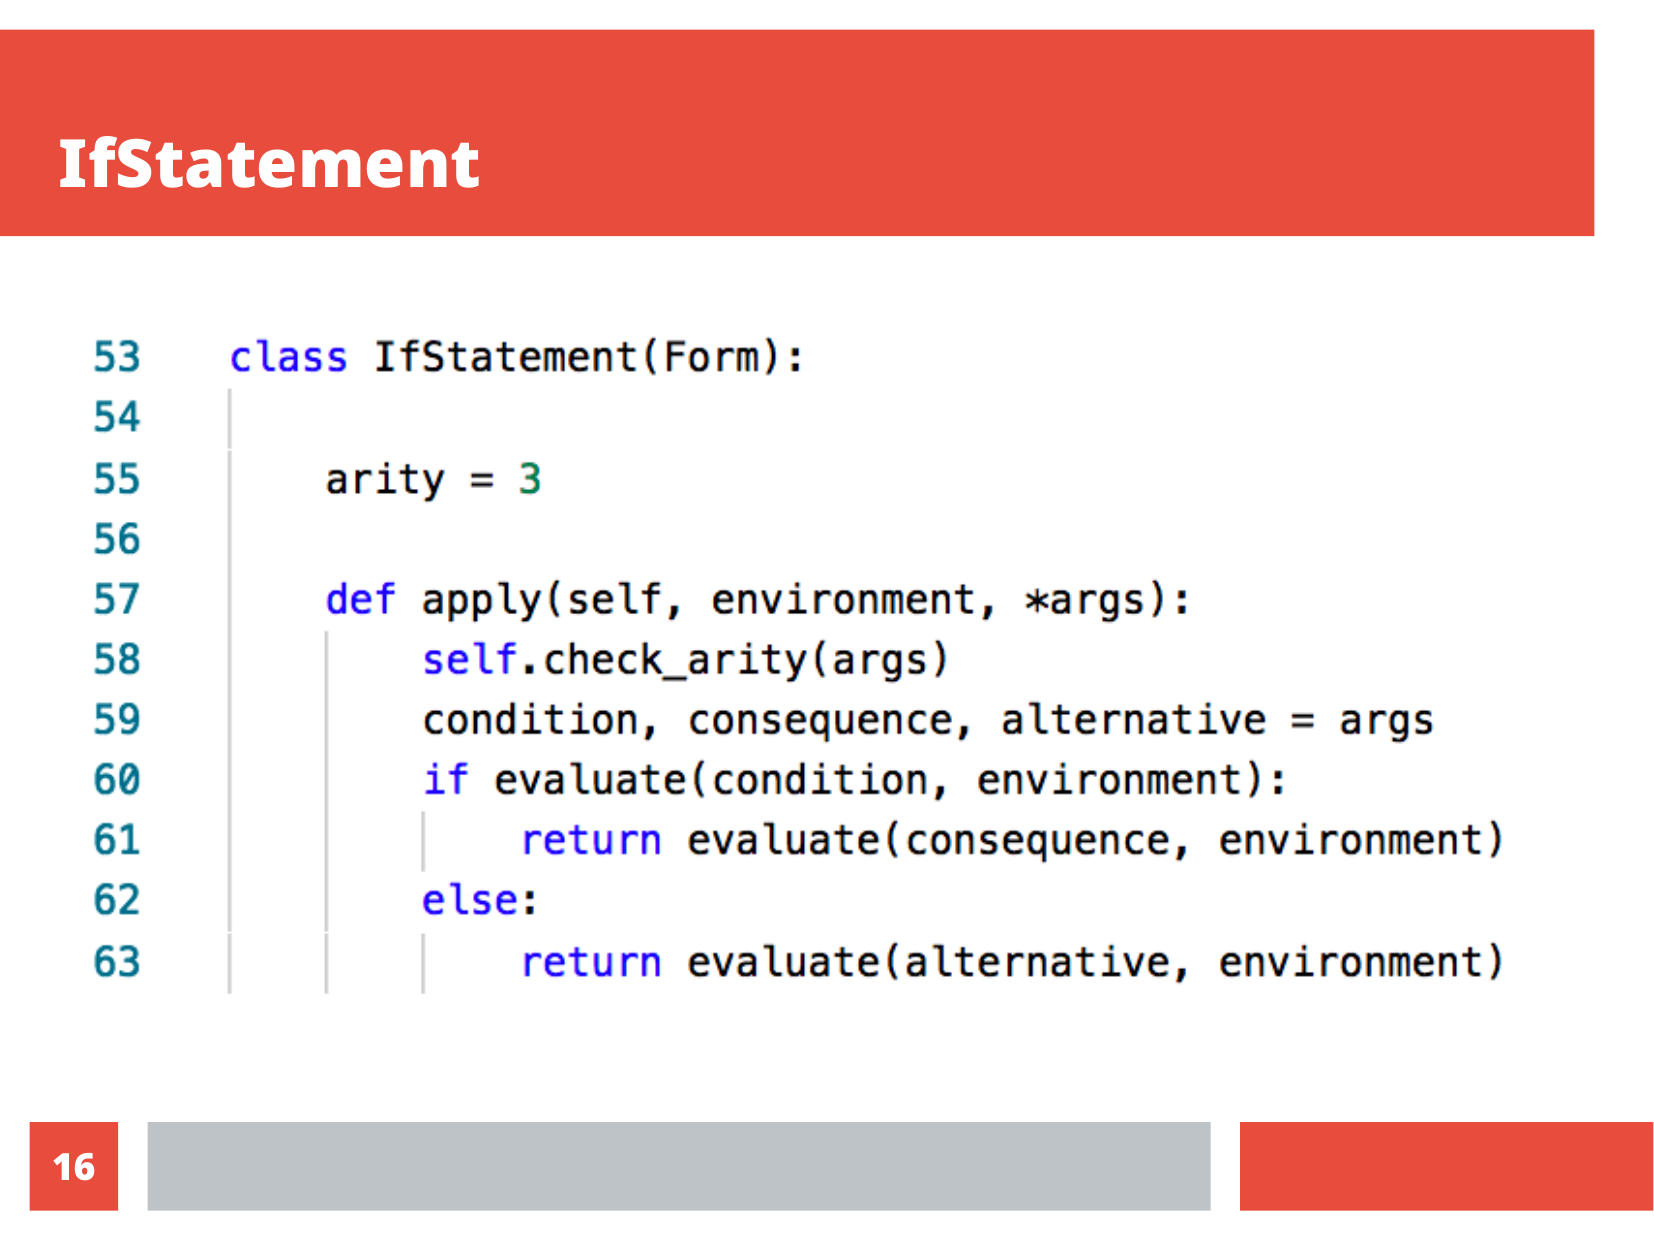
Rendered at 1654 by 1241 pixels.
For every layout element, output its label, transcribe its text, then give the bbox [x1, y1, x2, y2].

title IfStatement [59, 59, 1595, 207]
picture [60, 329, 1546, 1000]
